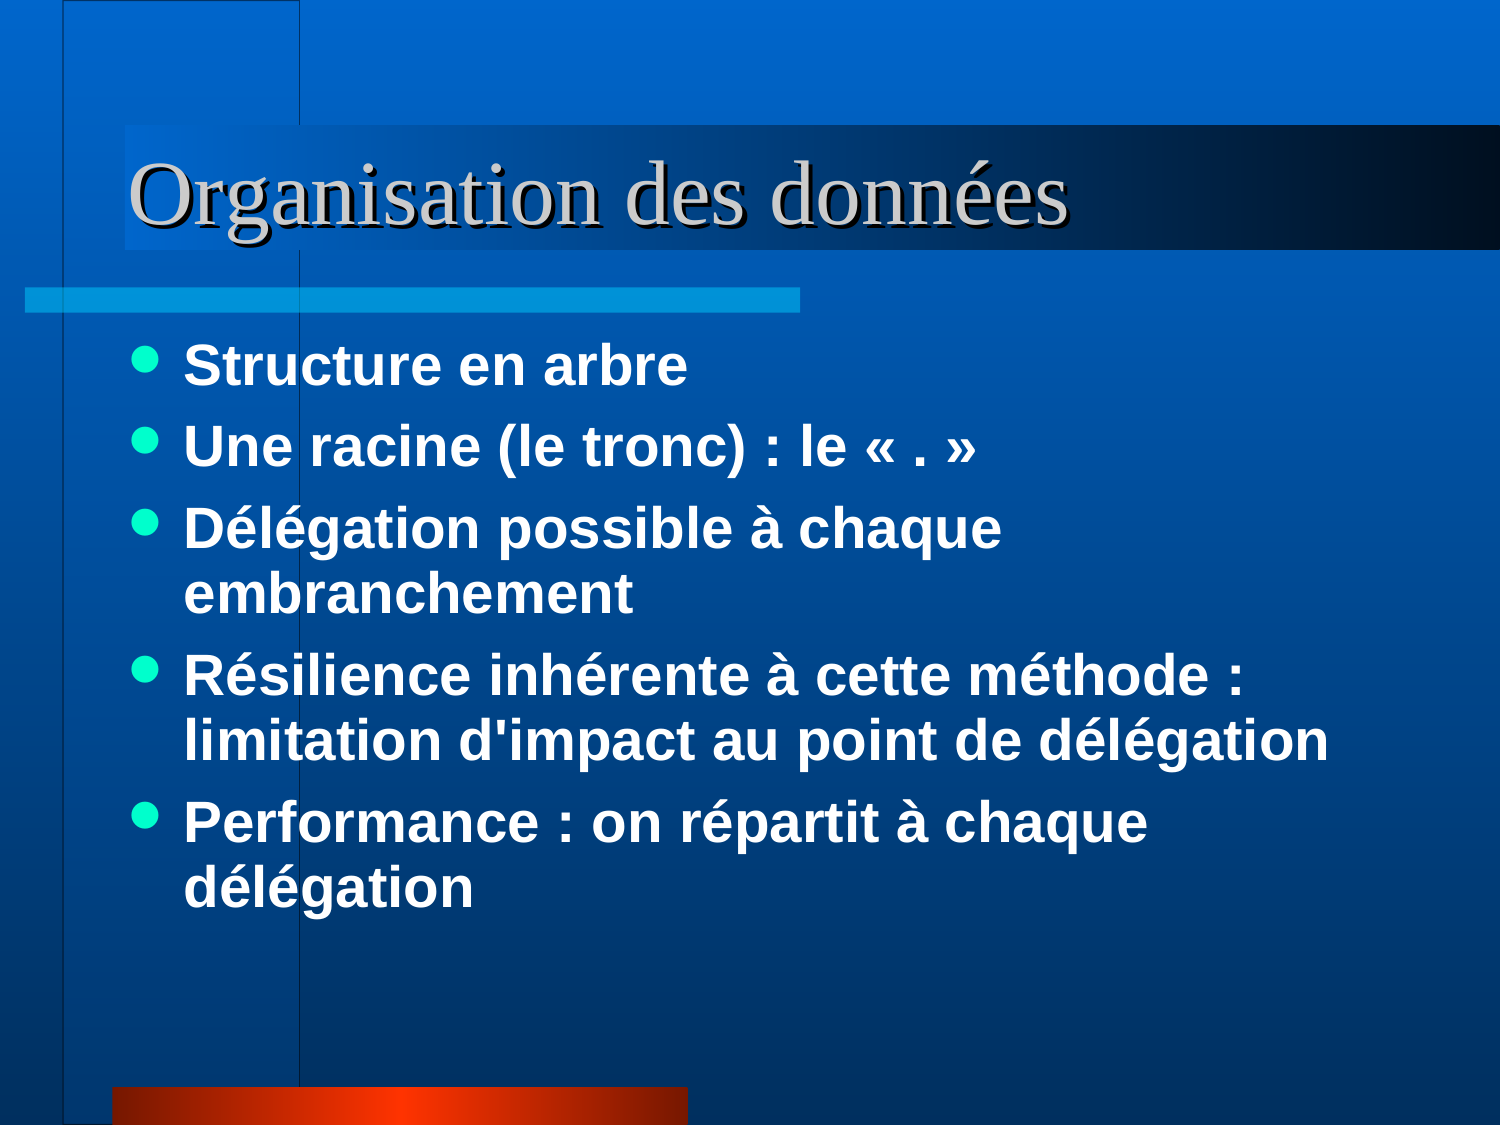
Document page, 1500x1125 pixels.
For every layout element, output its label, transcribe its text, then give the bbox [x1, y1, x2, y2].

title Organisation des données [112, 99, 1388, 288]
list Structure en arbre Une racine (le tronc) : le « . » Délégation possible à chaque embranchement Résilience inhérente à cette méthode : limitation d'impact au point de délégation Performance : on répartit à chaque délégation [112, 324, 1388, 1001]
